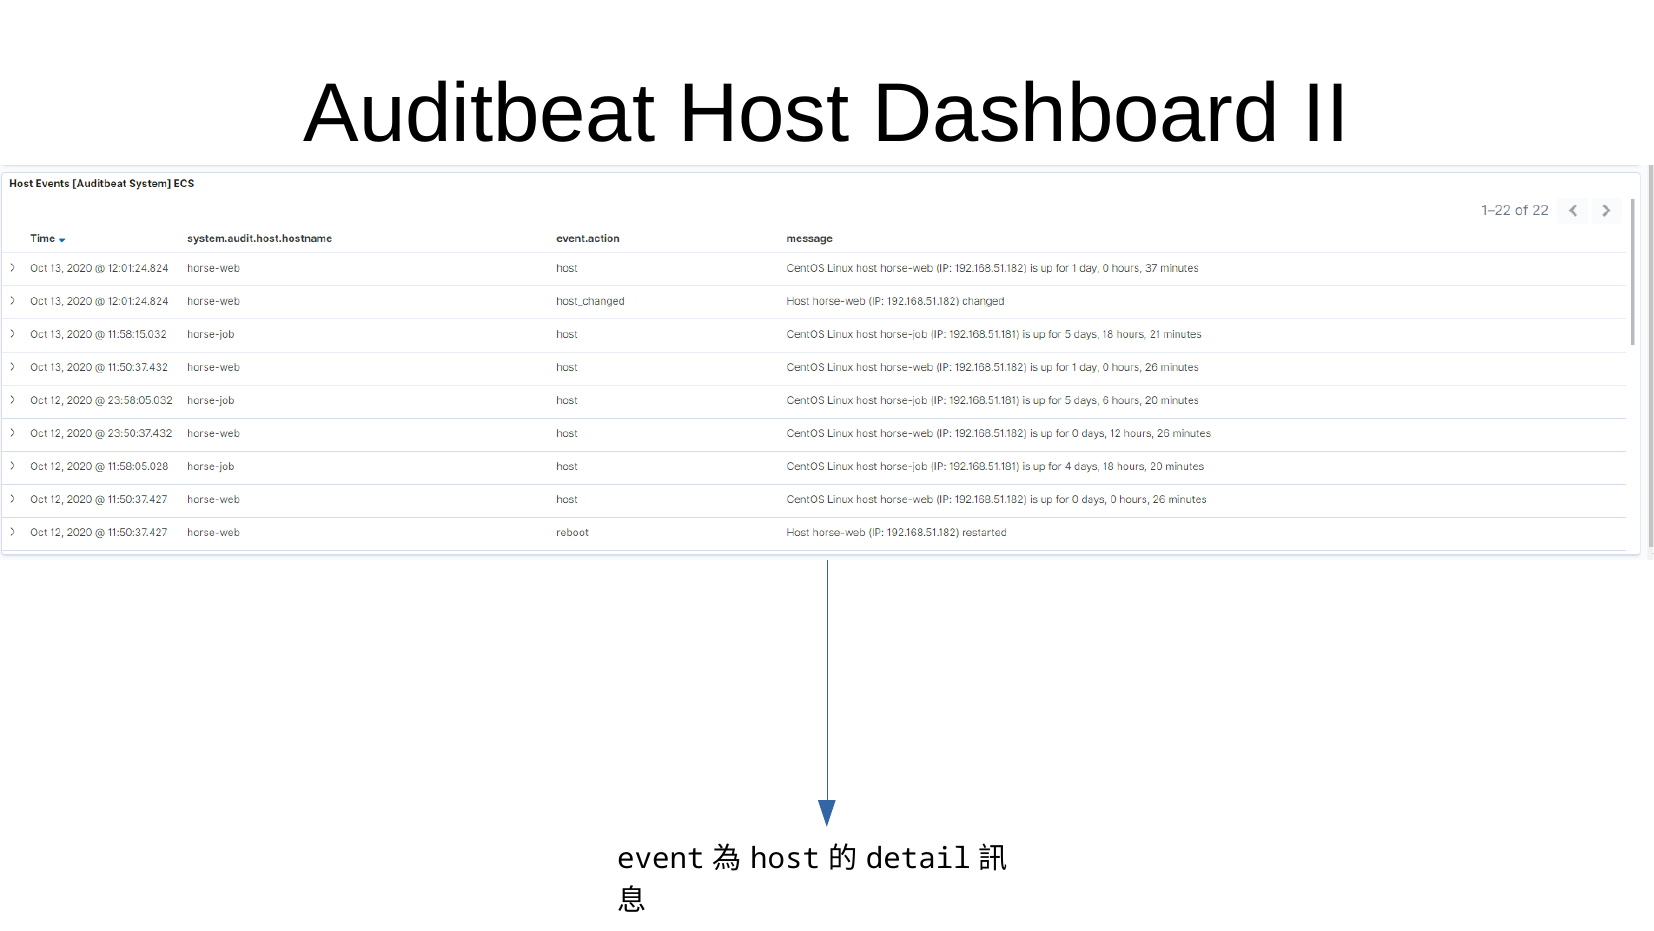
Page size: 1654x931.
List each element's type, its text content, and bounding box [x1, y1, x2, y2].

picture [0, 165, 1654, 560]
text_box Auditbeat Host Dashboard II [47, 59, 1607, 165]
text_box event為host的detail訊息 [602, 826, 1052, 886]
